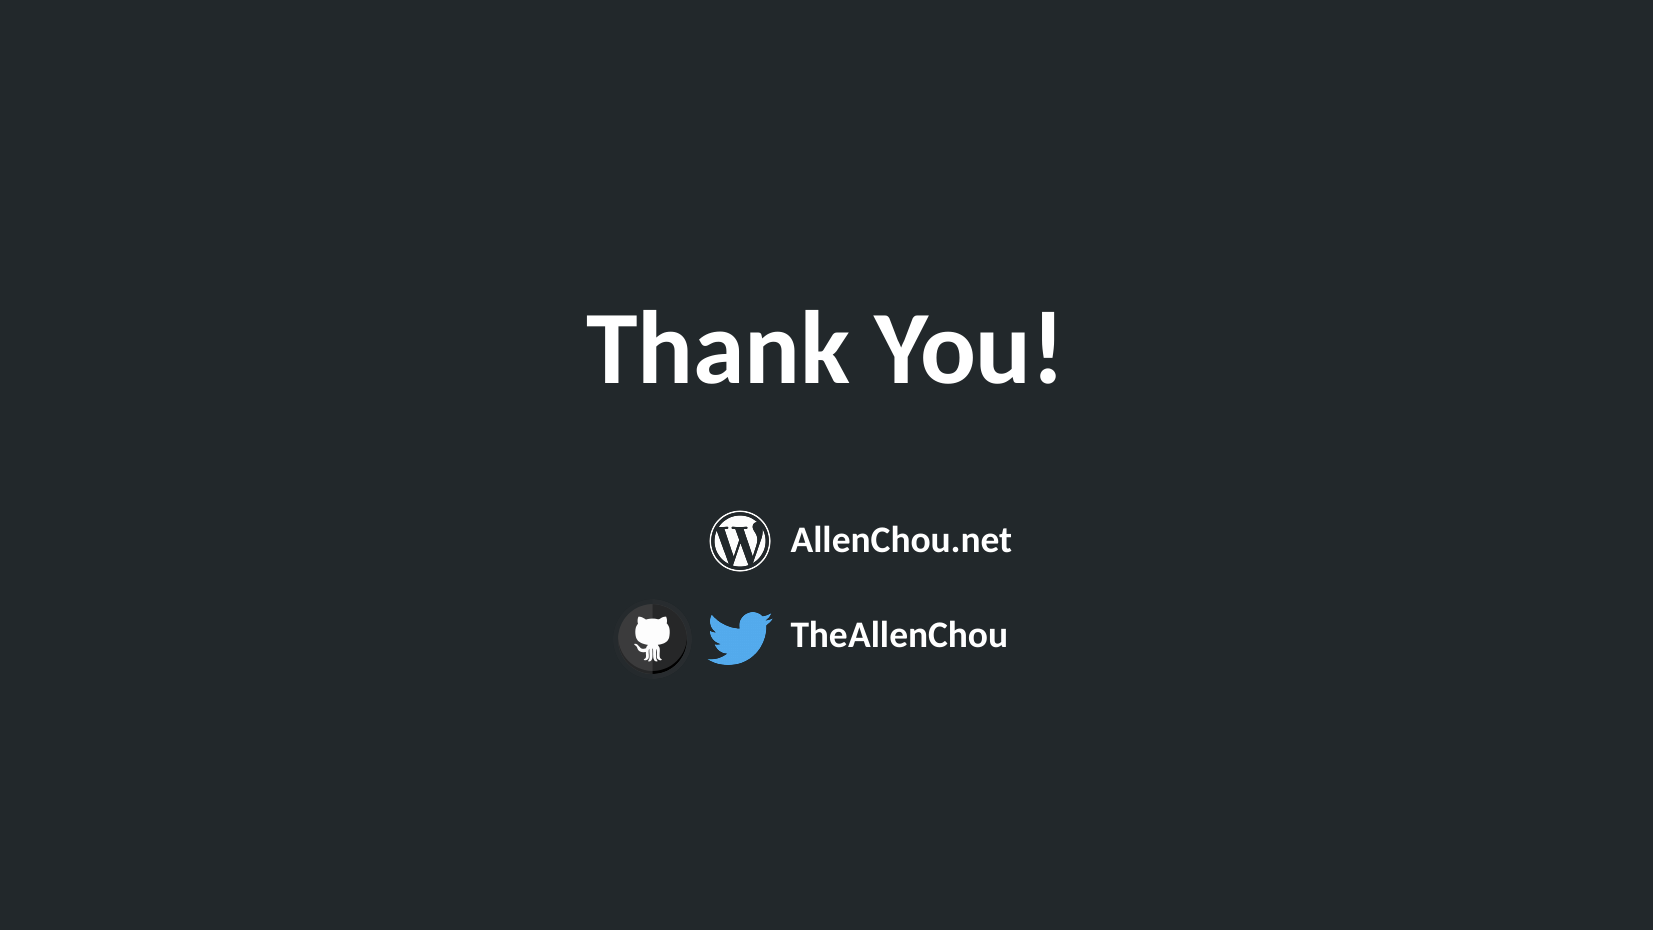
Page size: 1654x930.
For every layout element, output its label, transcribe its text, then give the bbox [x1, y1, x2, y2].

picture [613, 599, 692, 679]
text_box TheAllenChou [775, 612, 1025, 680]
text_box Thank You! [571, 297, 1082, 417]
text_box AllenChou.net [775, 516, 1040, 584]
picture [694, 495, 786, 587]
picture [707, 612, 773, 665]
